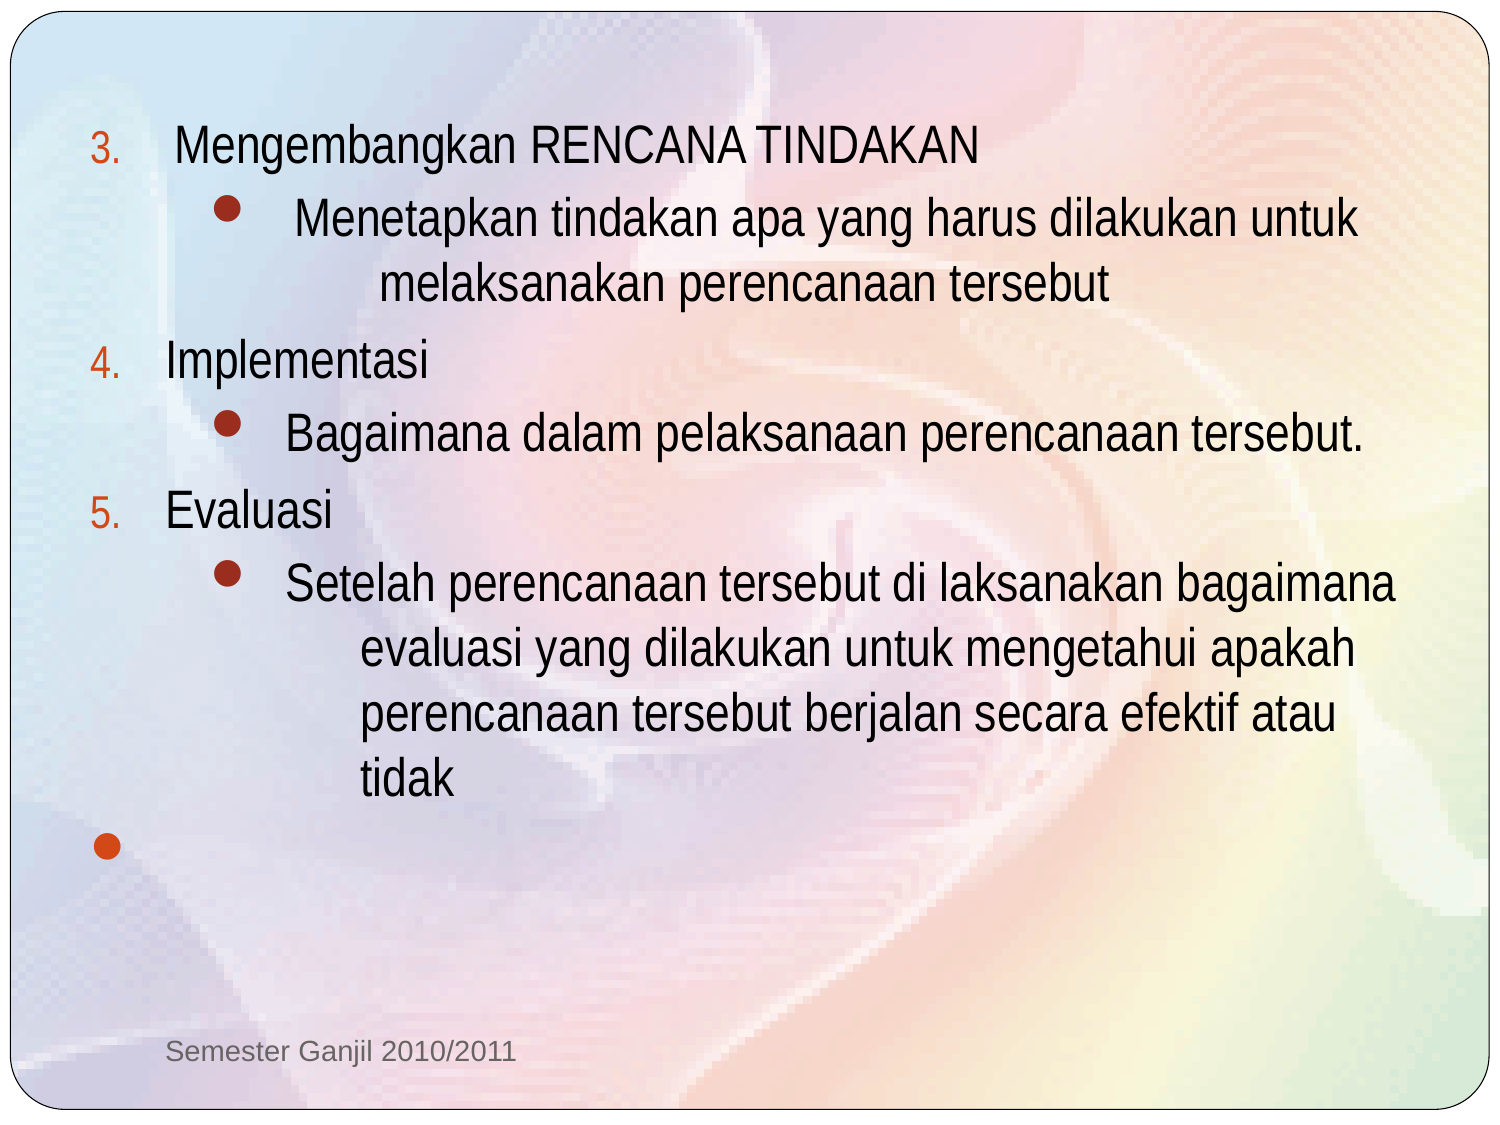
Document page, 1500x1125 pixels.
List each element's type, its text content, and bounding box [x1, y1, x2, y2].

text_box Semester Ganjil 2010/2011 [150, 1038, 801, 1088]
list Mengembangkan RENCANA TINDAKAN Menetapkan tindakan apa yang harus dilakukan untuk melaksanakan perencanaan tersebut Implementasi Bagaimana dalam pelaksanaan perencanaan tersebut. Evaluasi Setelah perencanaan tersebut di laksanakan bagaimana evaluasi yang dilakukan untuk mengetahui apakah perencanaan tersebut berjalan secara efektif atau tidak [75, 101, 1426, 1038]
